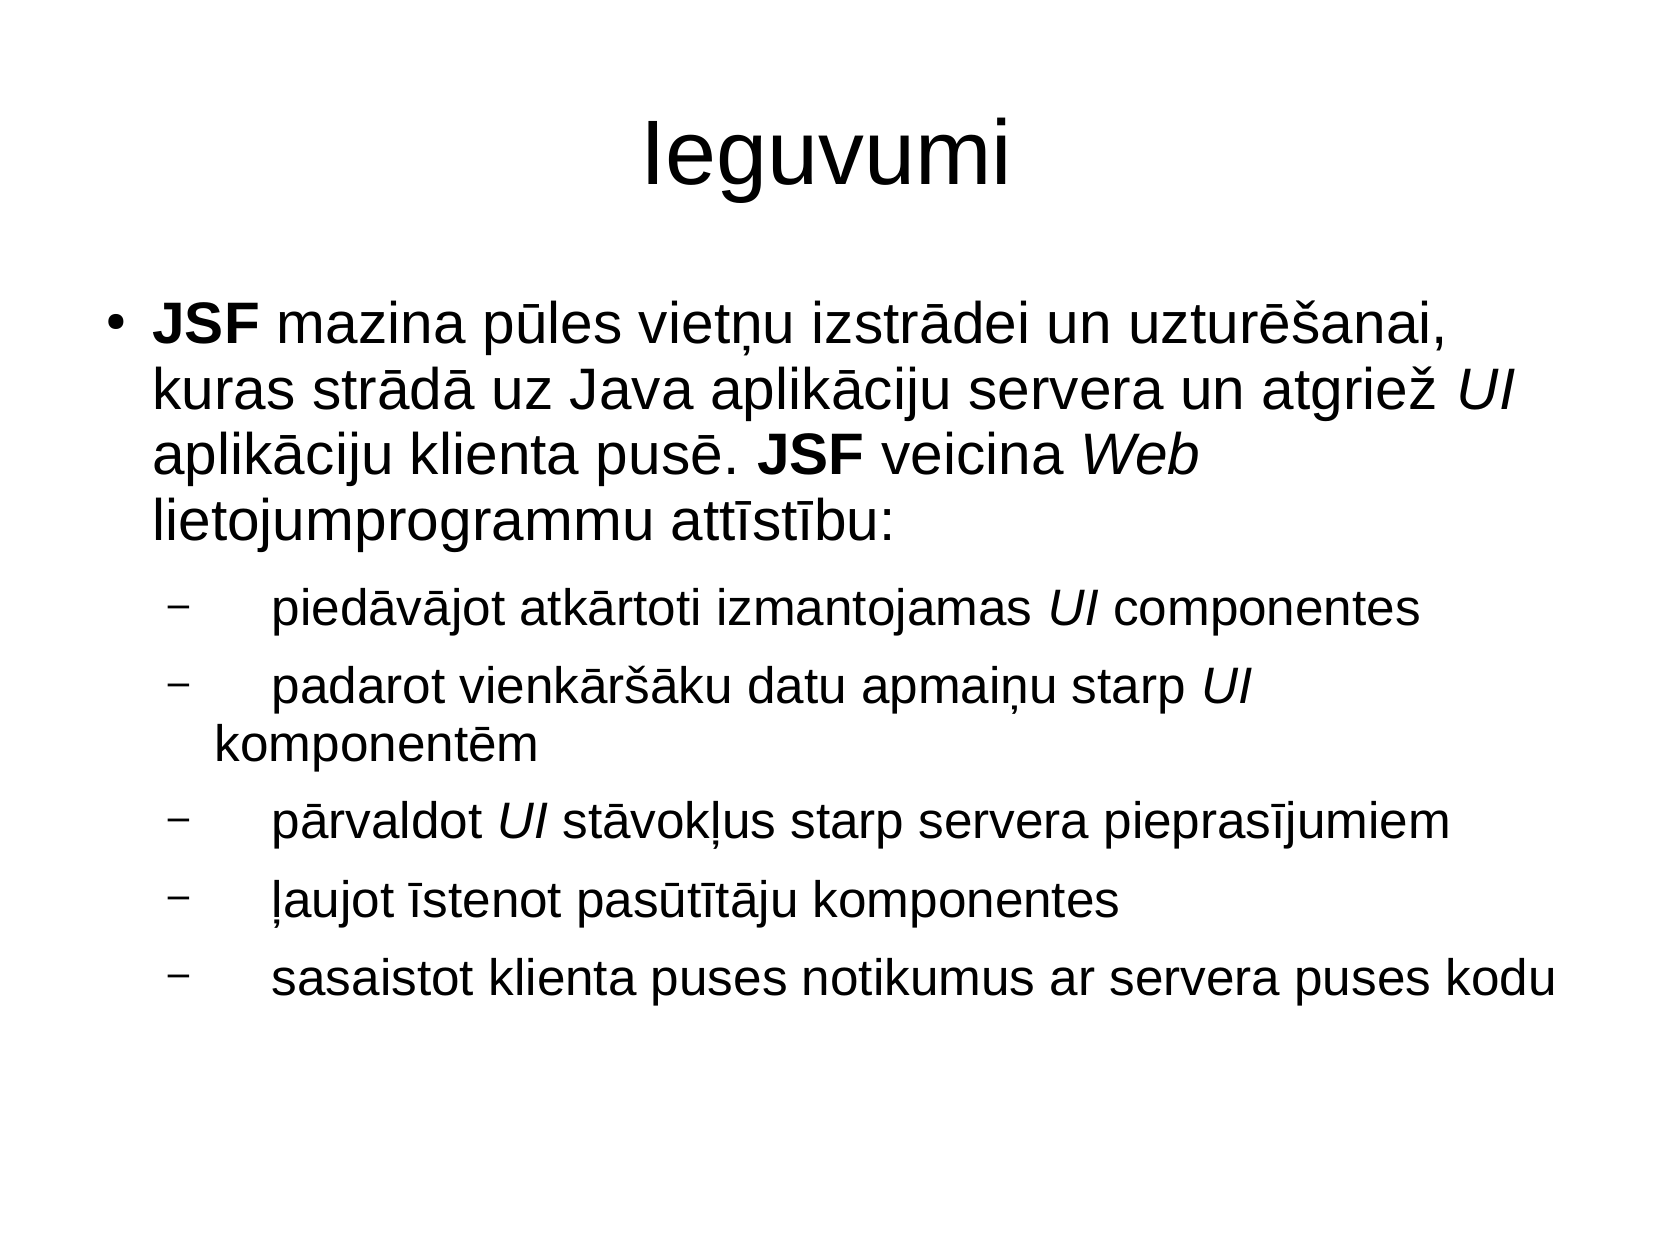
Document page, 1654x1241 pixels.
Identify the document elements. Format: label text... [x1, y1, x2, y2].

title Ieguvumi [82, 49, 1571, 257]
list JSF mazina pūles vietņu izstrādei un uzturēšanai, kuras strādā uz Java aplikāciju servera un atgriež UI aplikāciju klienta pusē. JSF veicina Web lietojumprogrammu attīstību: piedāvājot atkārtoti izmantojamas UI componentes padarot vienkāršāku datu apmaiņu starp UI komponentēm pārvaldot UI stāvokļus starp servera pieprasījumiem ļaujot īstenot pasūtītāju komponentes sasaistot klienta puses notikumus ar servera puses kodu [90, 290, 1579, 1010]
